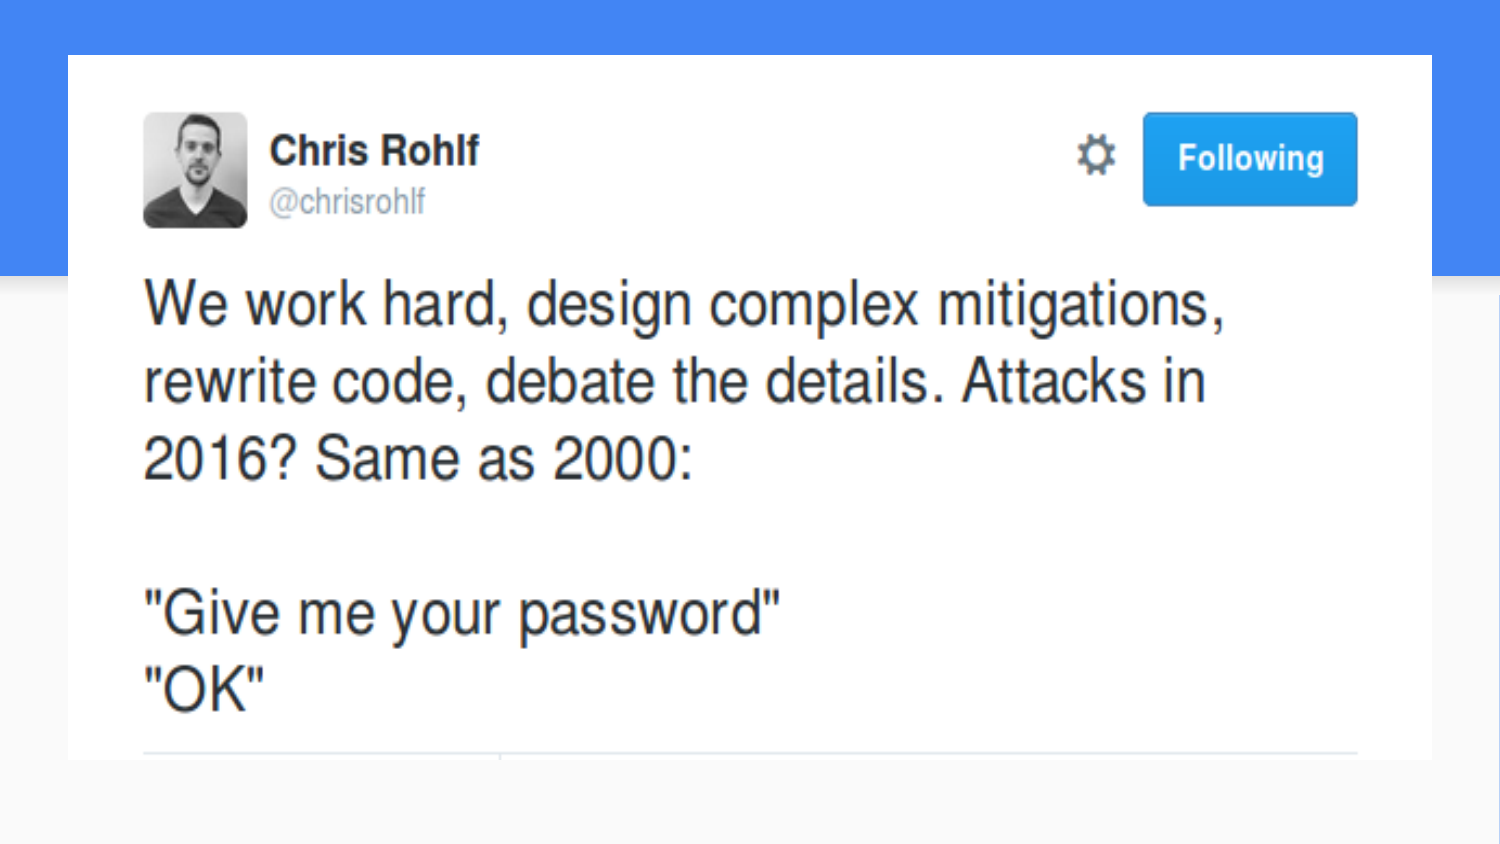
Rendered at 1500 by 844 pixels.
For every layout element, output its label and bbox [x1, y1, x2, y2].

picture [68, 55, 1432, 760]
